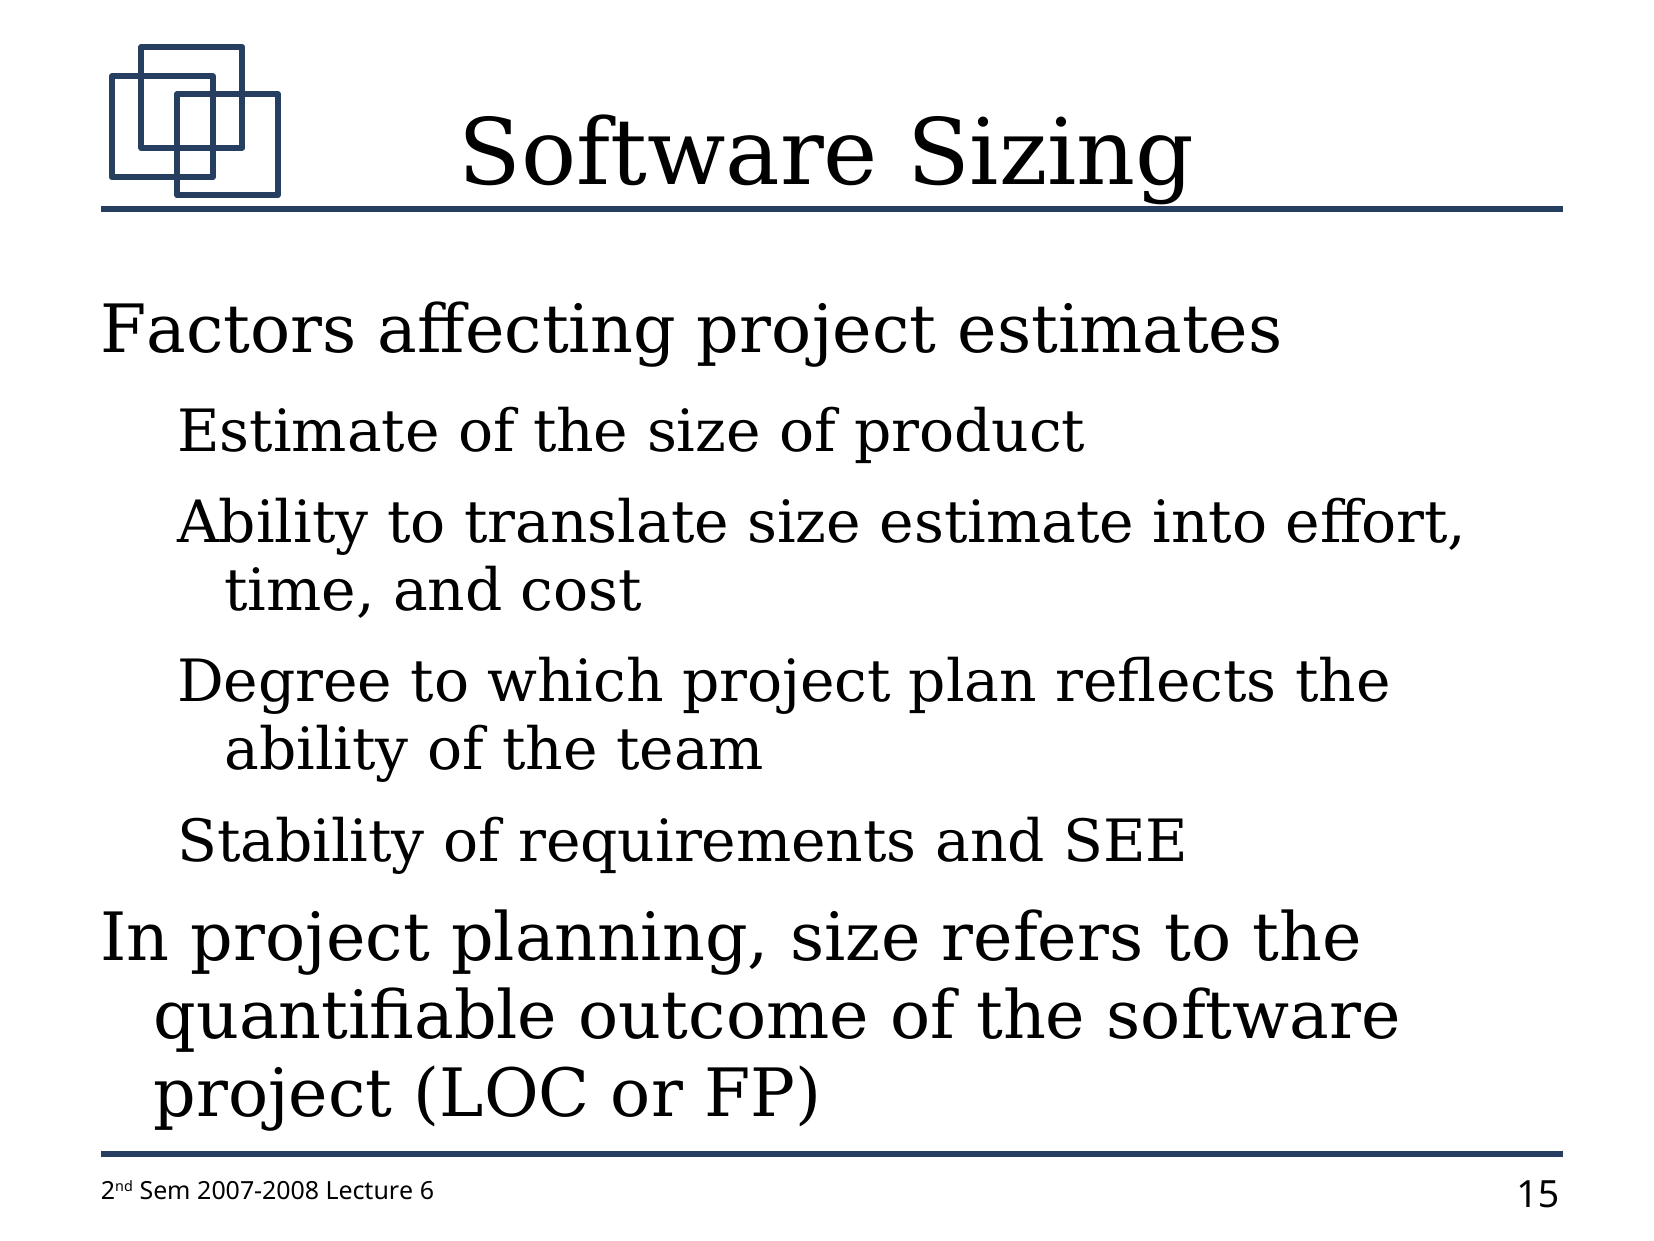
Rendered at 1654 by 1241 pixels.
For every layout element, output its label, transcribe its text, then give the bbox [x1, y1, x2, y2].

list Factors affecting project estimates Estimate of the size of product Ability to translate size estimate into effort, time, and cost Degree to which project plan reflects the ability of the team Stability of requirements and SEE In project planning, size refers to the quantifiable outcome of the software project (LOC or FP) [82, 290, 1571, 1132]
title Software Sizing [82, 49, 1571, 257]
